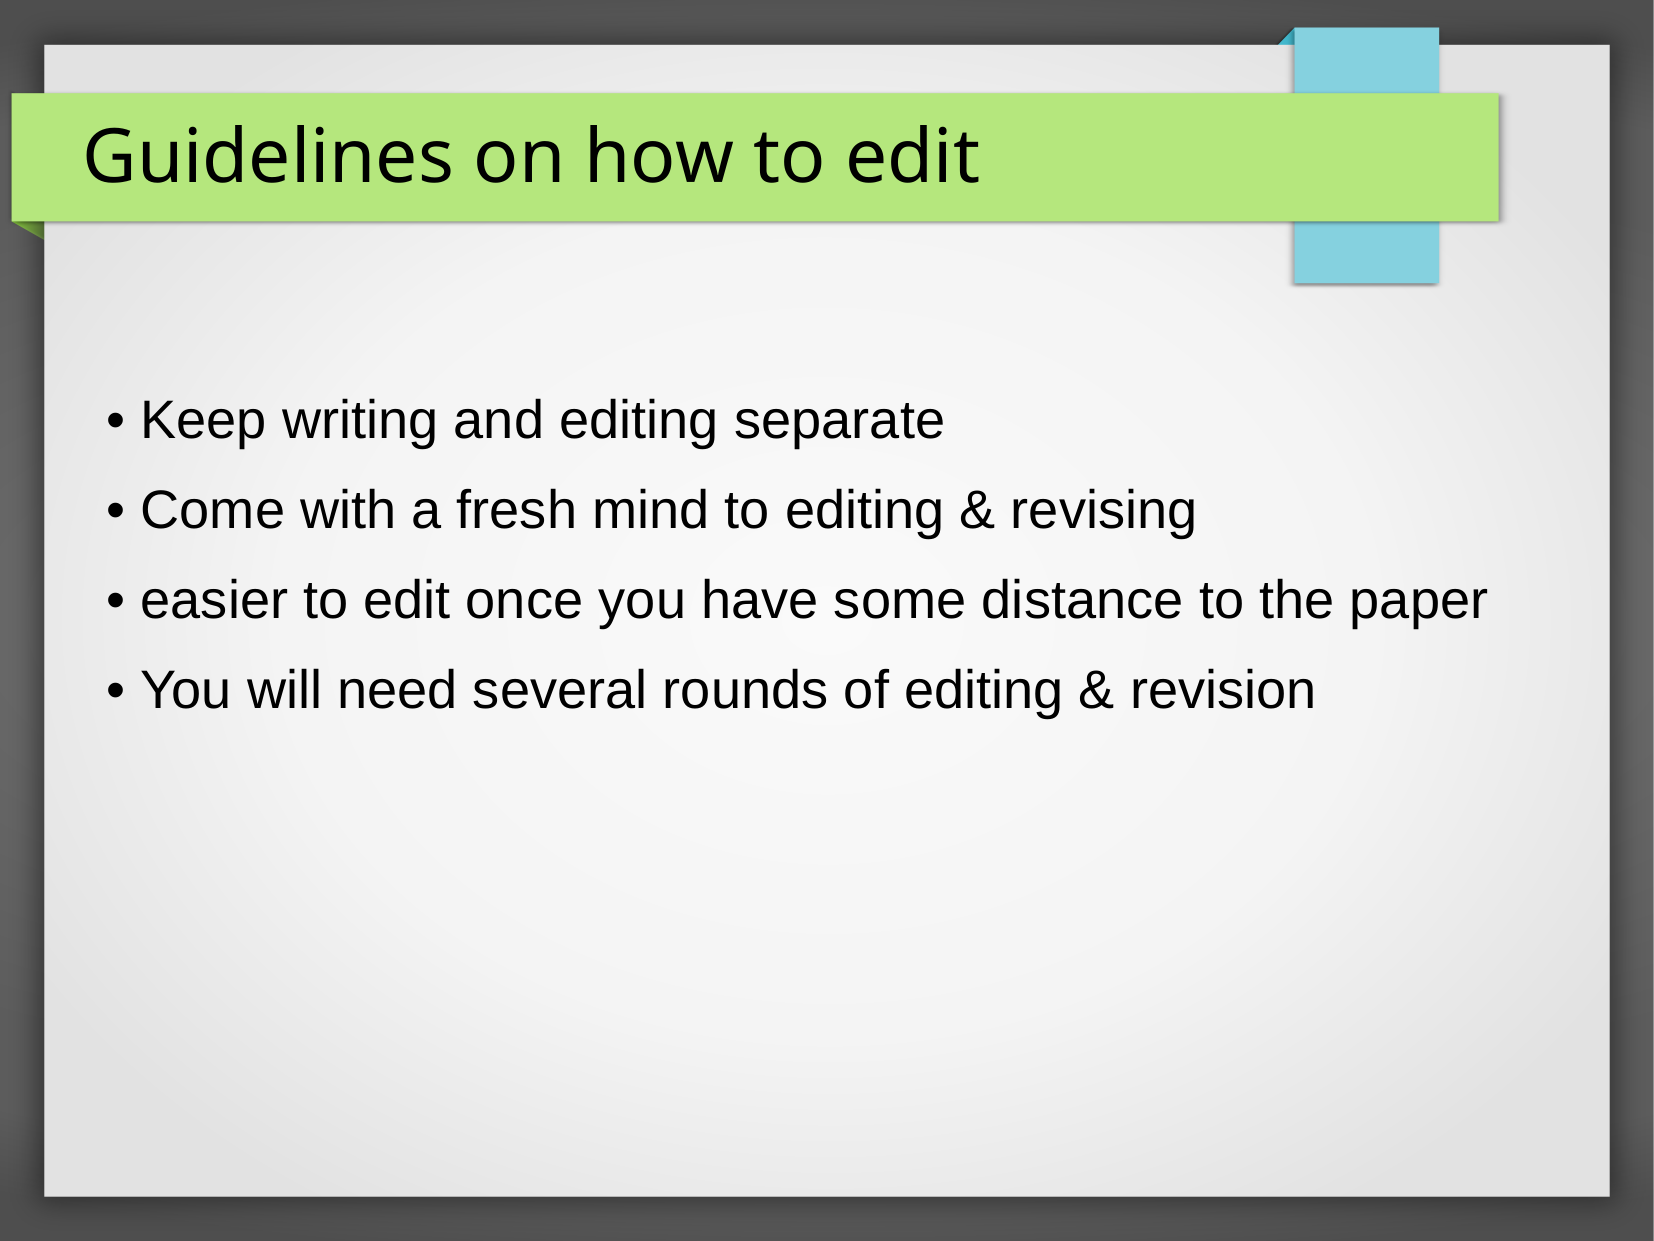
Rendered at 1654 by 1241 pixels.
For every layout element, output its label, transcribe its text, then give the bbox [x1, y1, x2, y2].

title Guidelines on how to edit [82, 94, 1264, 213]
picture [0, 0, 1654, 1241]
list • Keep writing and editing separate • Come with a fresh mind to editing & revising • easier to edit once you have some distance to the paper • You will need several rounds of editing & revision [106, 389, 1595, 1109]
